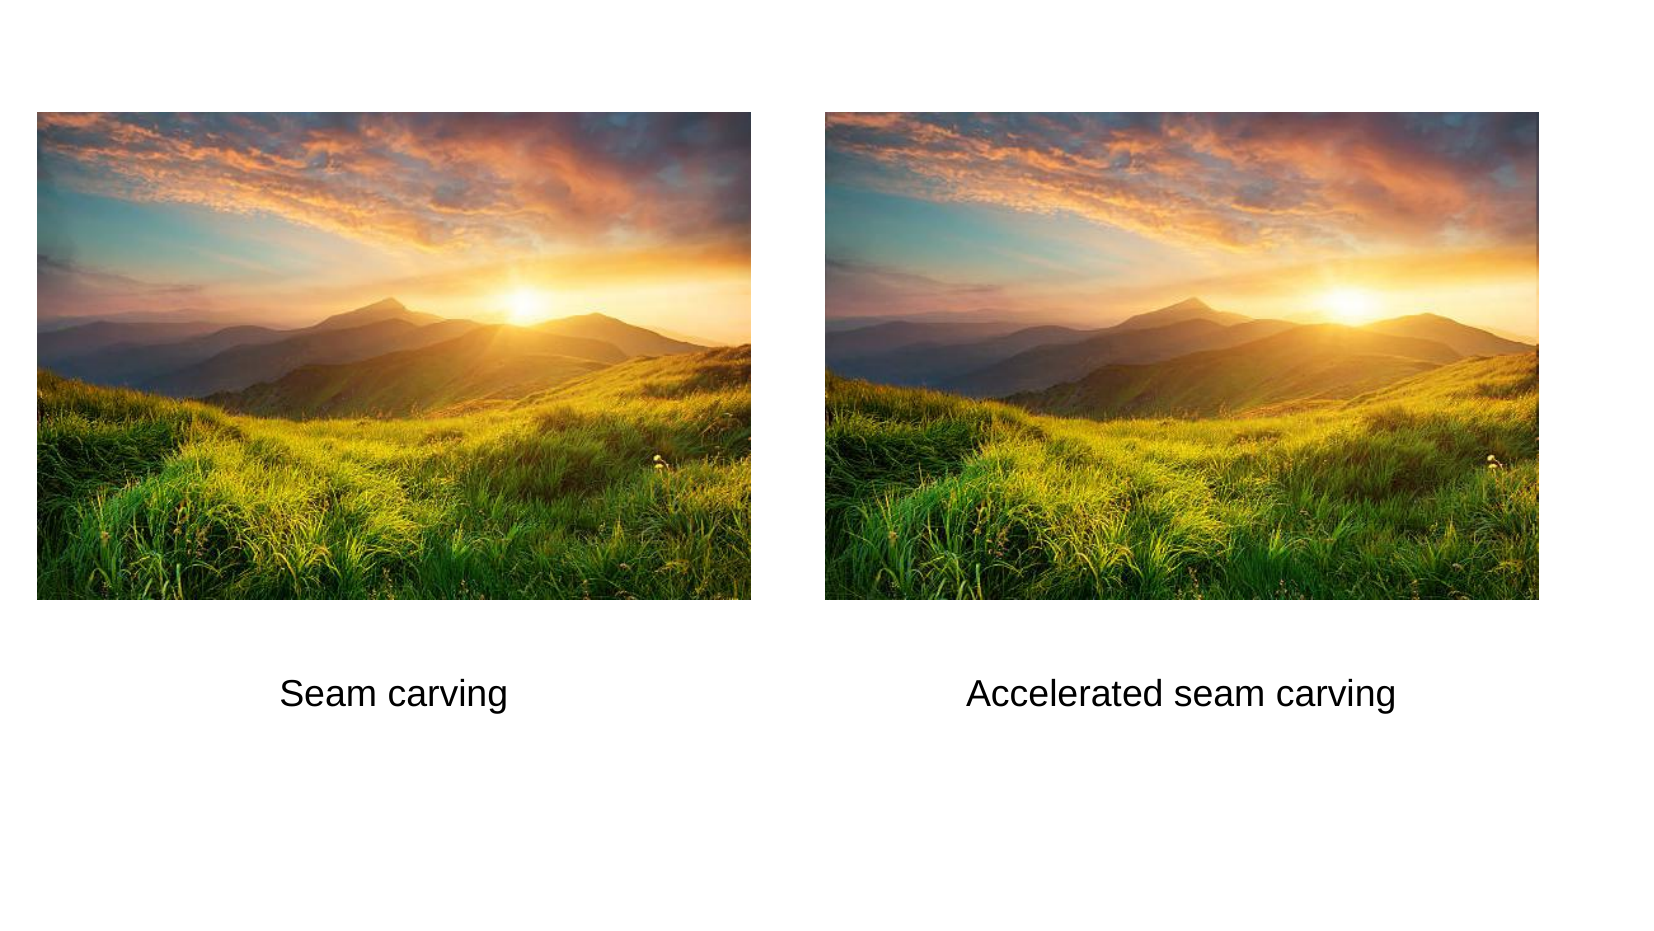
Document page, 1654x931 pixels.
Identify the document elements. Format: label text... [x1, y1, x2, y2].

picture [37, 112, 751, 601]
picture [825, 112, 1539, 601]
text_box Seam carving [37, 674, 750, 713]
text_box Accelerated seam carving [824, 674, 1538, 713]
